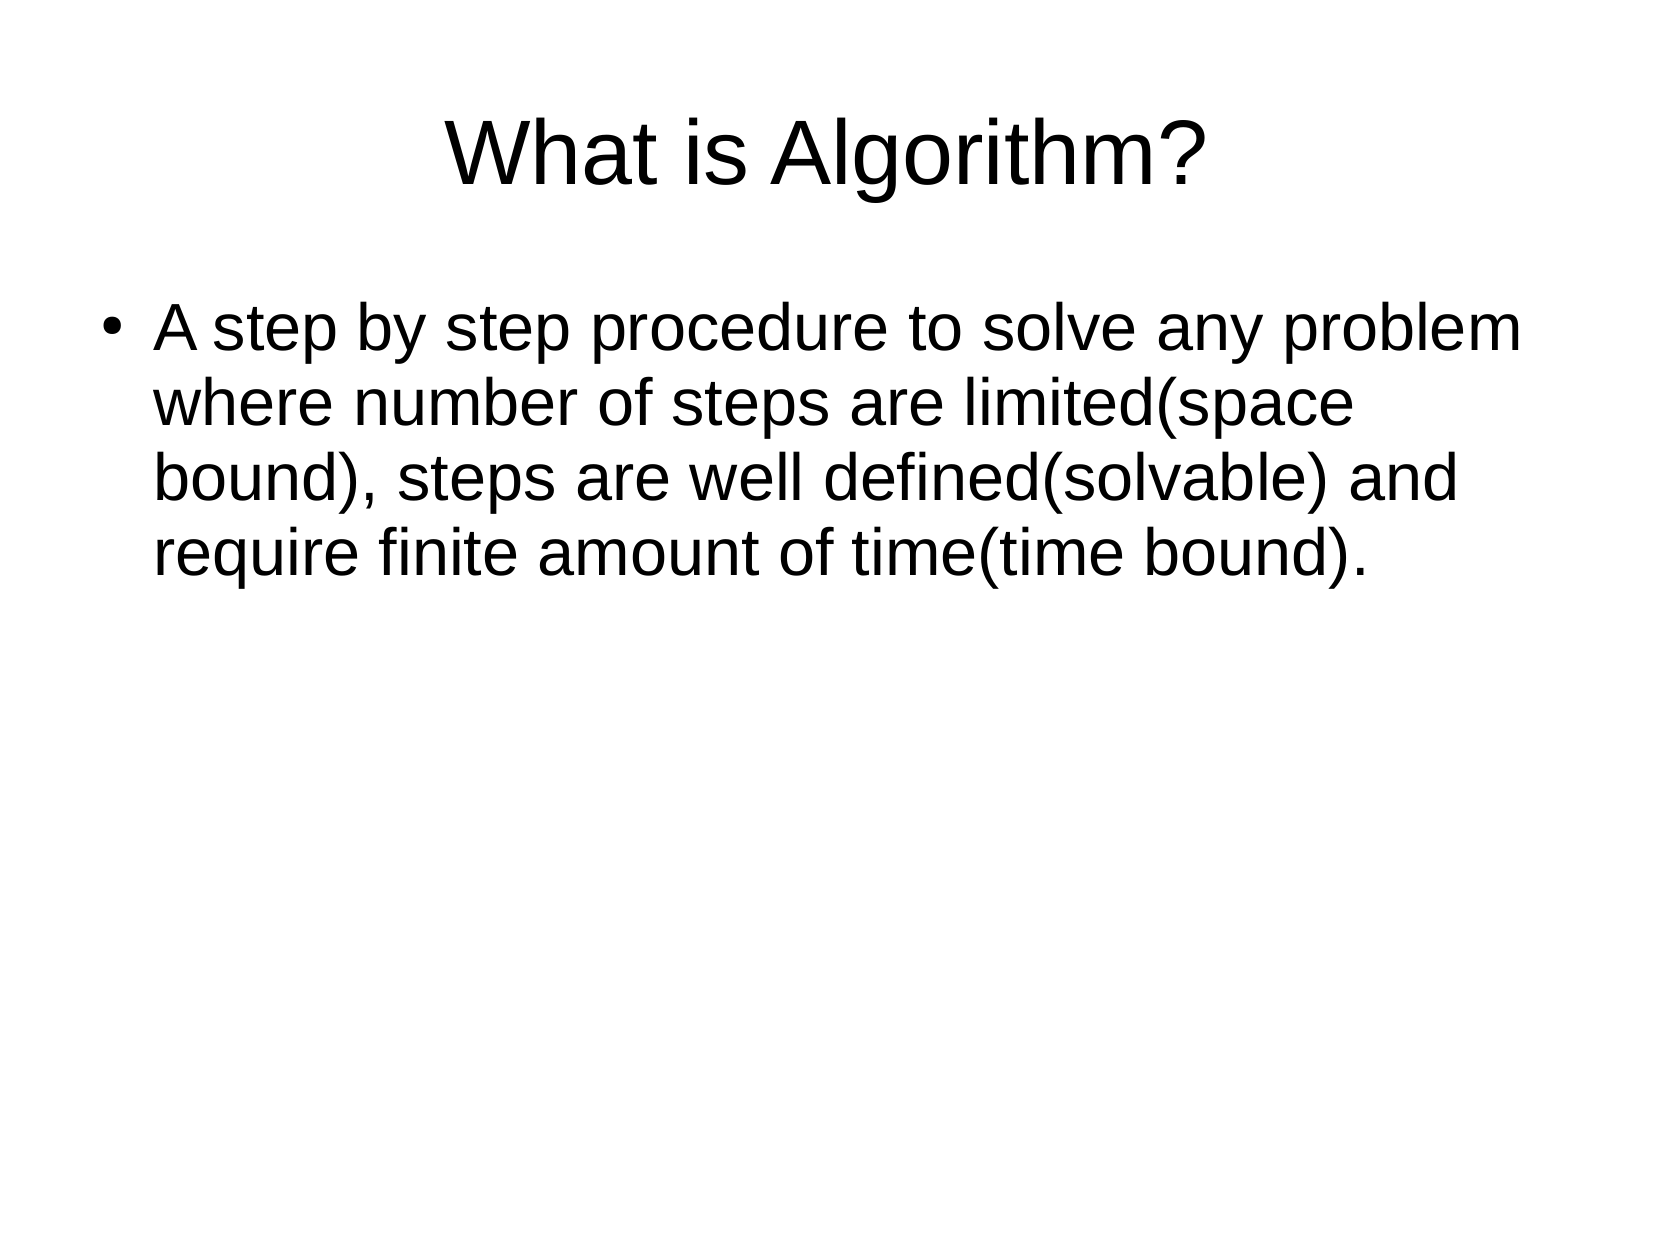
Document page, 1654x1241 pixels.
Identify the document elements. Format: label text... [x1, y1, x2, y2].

list A step by step procedure to solve any problem where number of steps are limited(space bound), steps are well defined(solvable) and require finite amount of time(time bound). [82, 290, 1571, 1109]
title What is Algorithm? [82, 49, 1571, 257]
